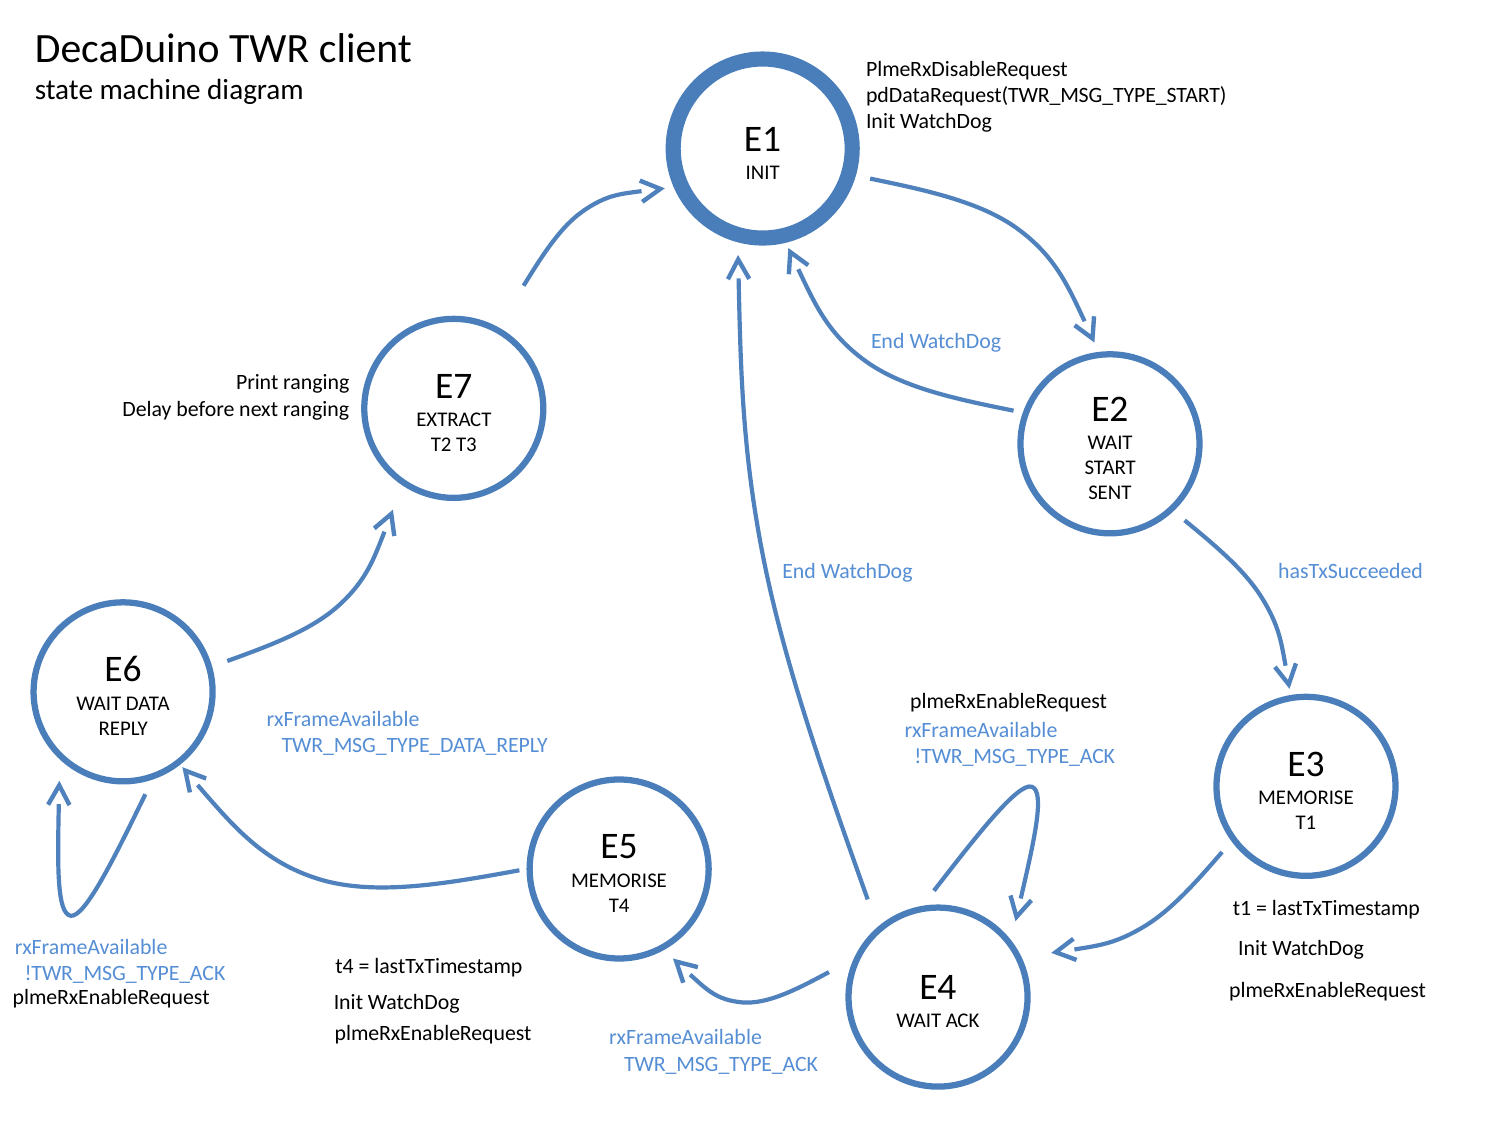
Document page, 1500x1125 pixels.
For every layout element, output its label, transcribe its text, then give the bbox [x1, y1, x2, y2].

text_box plmeRxEnableRequest [319, 1010, 594, 1052]
text_box t1 = lastTxTimestamp [1218, 885, 1489, 927]
text_box PlmeRxDisableRequest pdDataRequest(TWR_MSG_TYPE_START) Init WatchDog [851, 47, 1317, 88]
text_box Print ranging Delay before next ranging [57, 360, 365, 473]
text_box E3 MEMORISE T1 [1216, 696, 1396, 876]
text_box plmeRxEnableRequest [1214, 968, 1489, 1010]
text_box E2 WAIT START SENT [1020, 354, 1200, 534]
text_box Init WatchDog [1223, 926, 1406, 968]
text_box rxFrameAvailable !TWR_MSG_TYPE_ACK [889, 708, 1170, 776]
text_box plmeRxEnableRequest [0, 974, 272, 1016]
text_box rxFrameAvailable TWR_MSG_TYPE_ACK [594, 1015, 874, 1083]
text_box rxFrameAvailable TWR_MSG_TYPE_DATA_REPLY [251, 696, 532, 764]
text_box hasTxSucceeded [1263, 549, 1477, 591]
text_box plmeRxEnableRequest [895, 679, 1170, 721]
text_box rxFrameAvailable !TWR_MSG_TYPE_ACK [0, 925, 280, 993]
text_box t4 = lastTxTimestamp [320, 944, 591, 986]
text_box E6 WAIT DATA REPLY [33, 602, 213, 782]
text_box E4 WAIT ACK [848, 907, 1028, 1087]
text_box E5 MEMORISET4 [529, 779, 709, 959]
text_box DecaDuino TWR client state machine diagram [20, 13, 301, 55]
text_box E1 INIT [673, 58, 853, 239]
text_box End WatchDog [856, 319, 1046, 361]
text_box E7 EXTRACT T2 T3 [364, 318, 544, 498]
text_box End WatchDog [767, 549, 957, 591]
text_box Init WatchDog [318, 980, 502, 1022]
